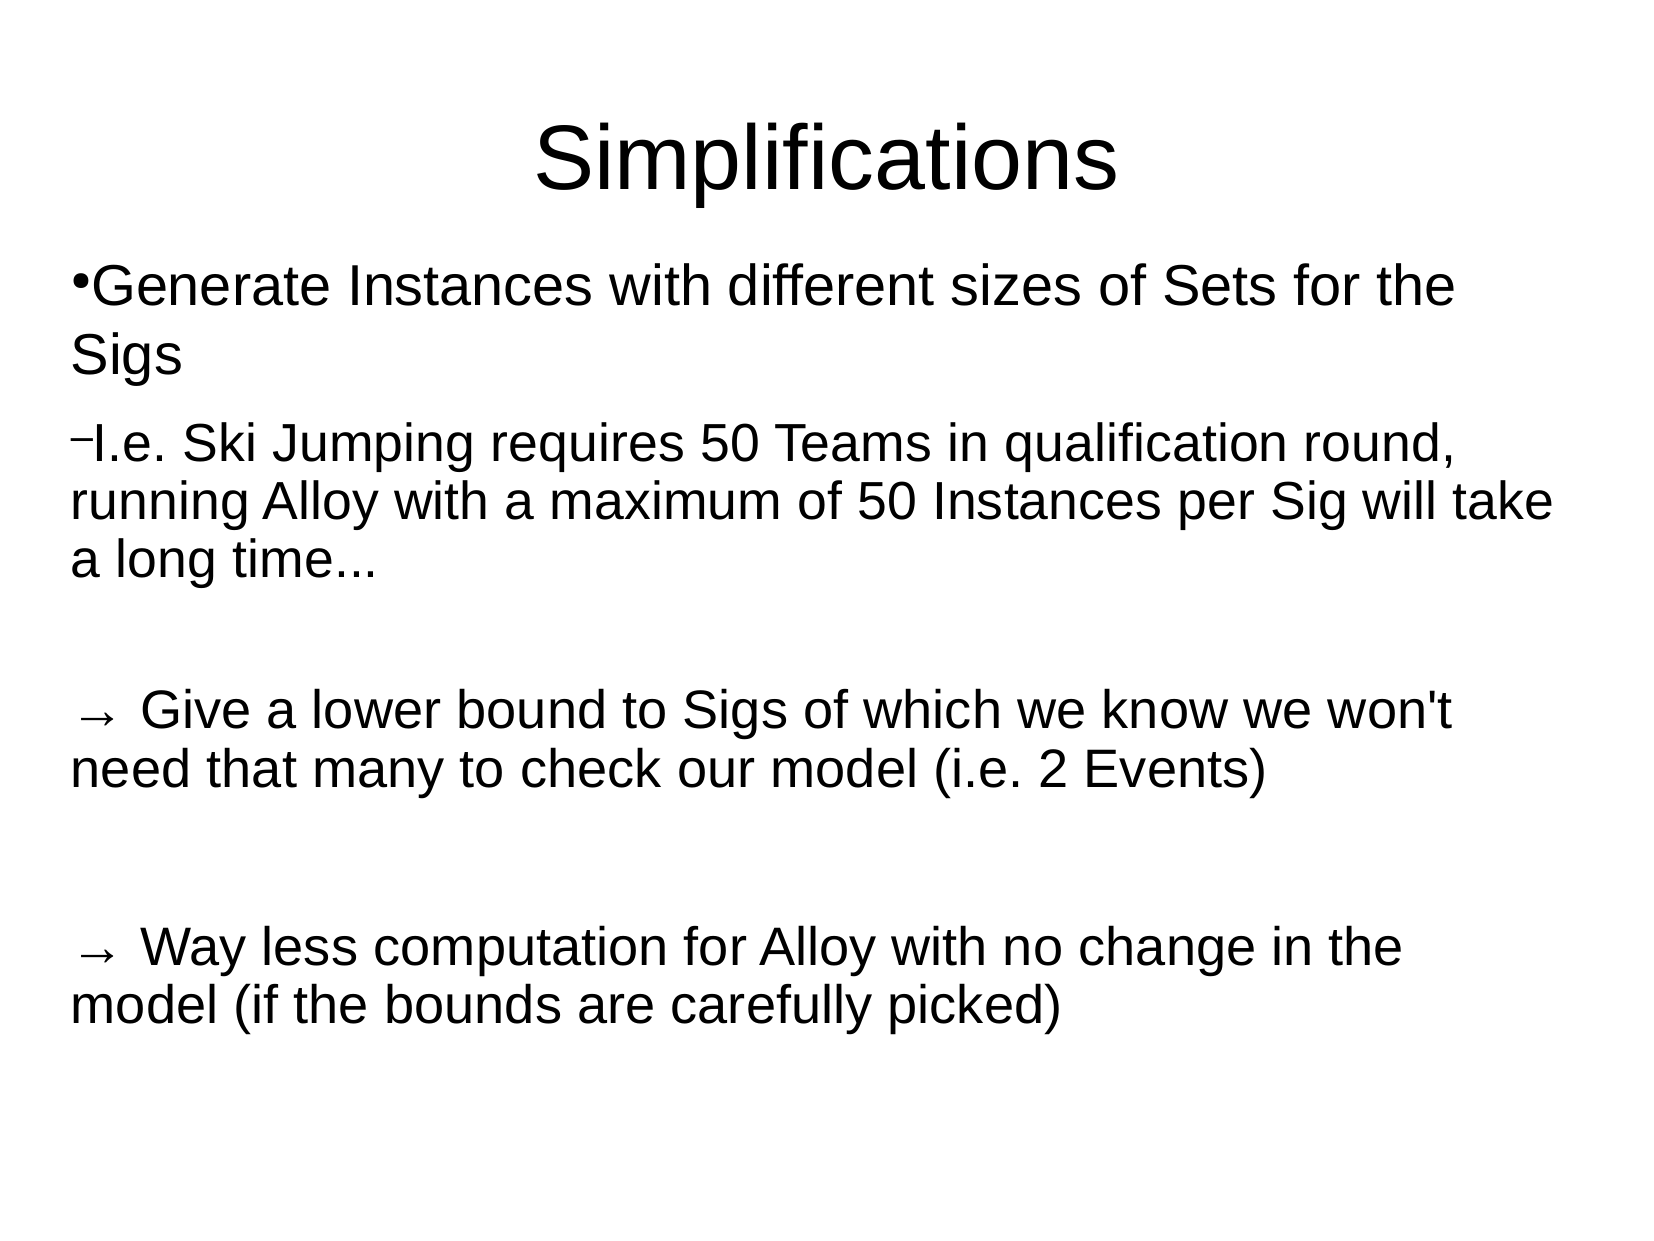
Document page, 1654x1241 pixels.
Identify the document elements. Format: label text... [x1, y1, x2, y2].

title Simplifications [82, 49, 1571, 257]
list → Give a lower bound to Sigs of which we know we won't need that many to check our model (i.e. 2 Events) [70, 682, 1560, 804]
list → Way less computation for Alloy with no change in the model (if the bounds are carefully picked) [70, 918, 1560, 1040]
list Generate Instances with different sizes of Sets for the Sigs I.e. Ski Jumping requires 50 Teams in qualification round, running Alloy with a maximum of 50 Instances per Sig will take a long time... [70, 248, 1559, 650]
